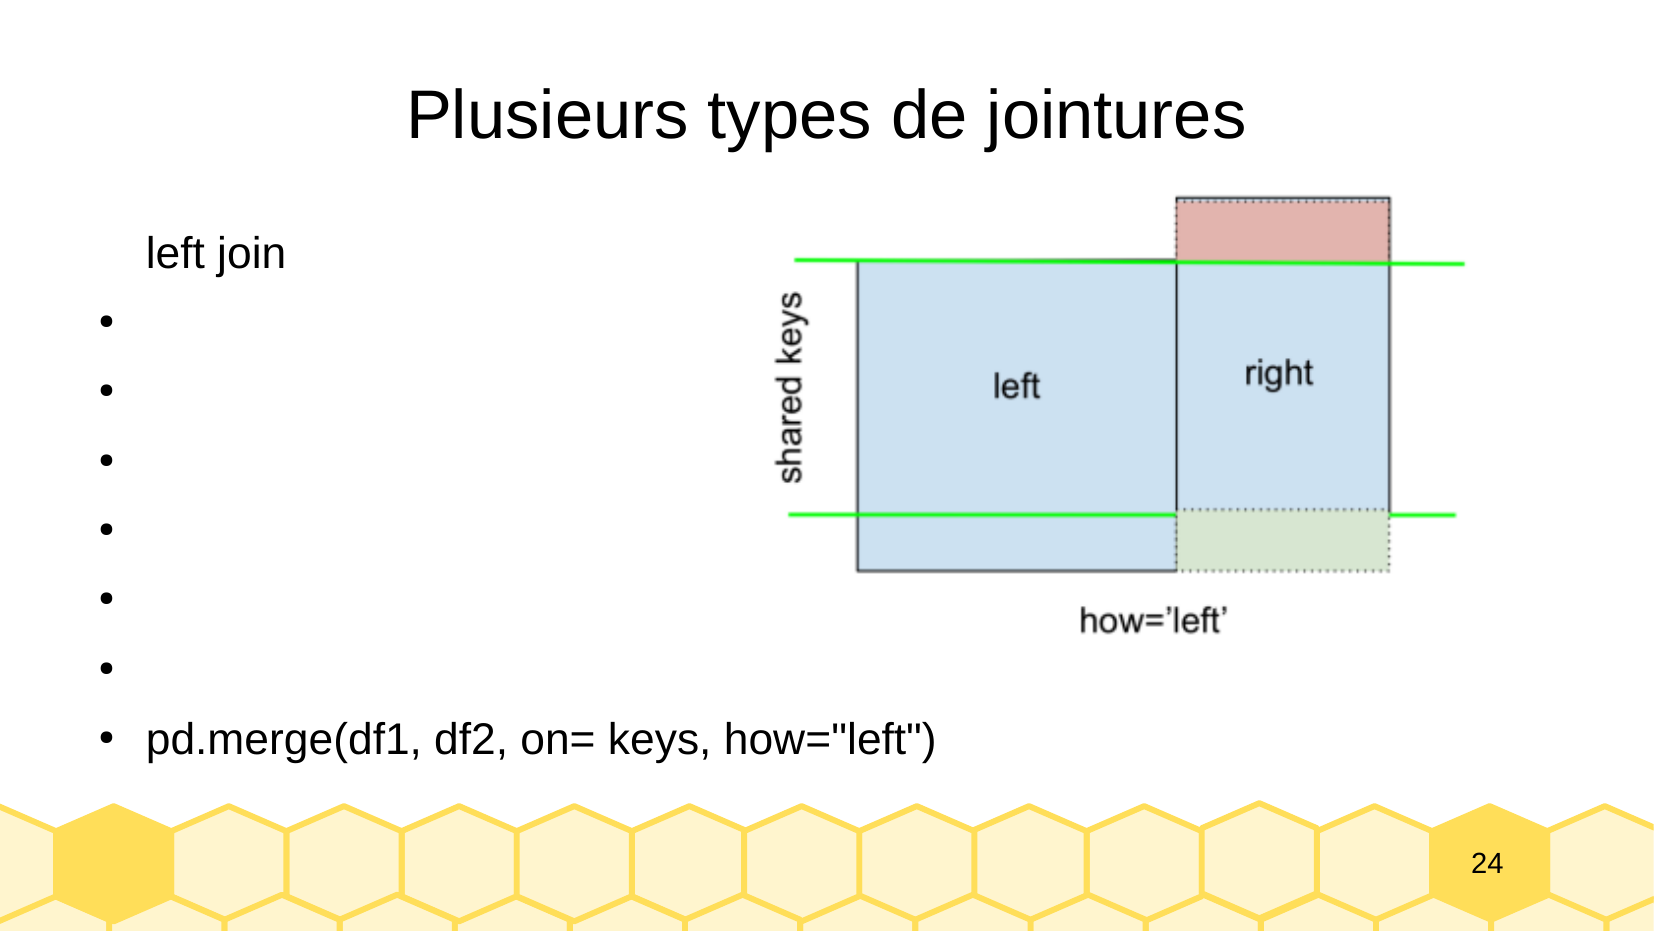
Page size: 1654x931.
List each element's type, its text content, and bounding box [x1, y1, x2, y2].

title Plusieurs types de jointures [82, 37, 1571, 193]
picture [531, 50, 1595, 668]
list left join pd.merge(df1, df2, on= keys, how="left") [82, 228, 1571, 768]
